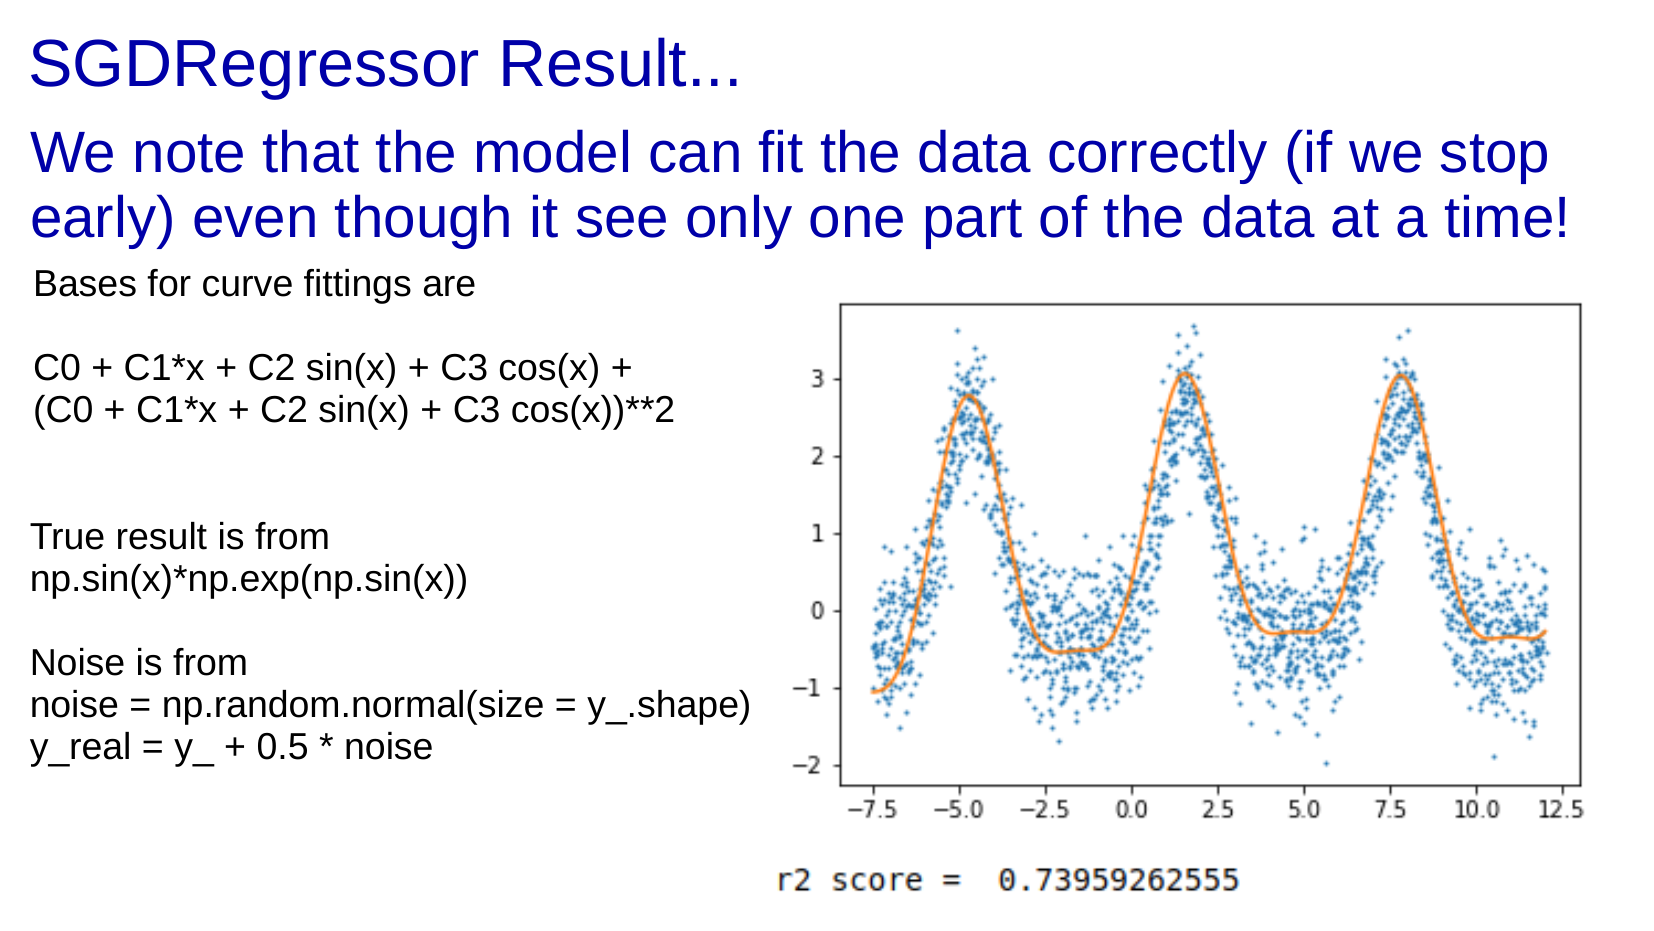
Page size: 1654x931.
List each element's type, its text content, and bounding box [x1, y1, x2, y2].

picture [776, 284, 1591, 901]
title SGDRegressor Result... [28, 21, 1626, 106]
text_box True result is from np.sin(x)*np.exp(np.sin(x)) Noise is from noise = np.random.normal(size = y_.shape) y_real = y_ + 0.5 * noise [15, 508, 886, 901]
list We note that the model can fit the data correctly (if we stop early) even though it see only one part of the data at a time! [30, 120, 1645, 916]
text_box Bases for curve fittings are C0 + C1*x + C2 sin(x) + C3 cos(x) + (C0 + C1*x + C2 sin(x) + C3 cos(x))**2 [18, 255, 751, 481]
